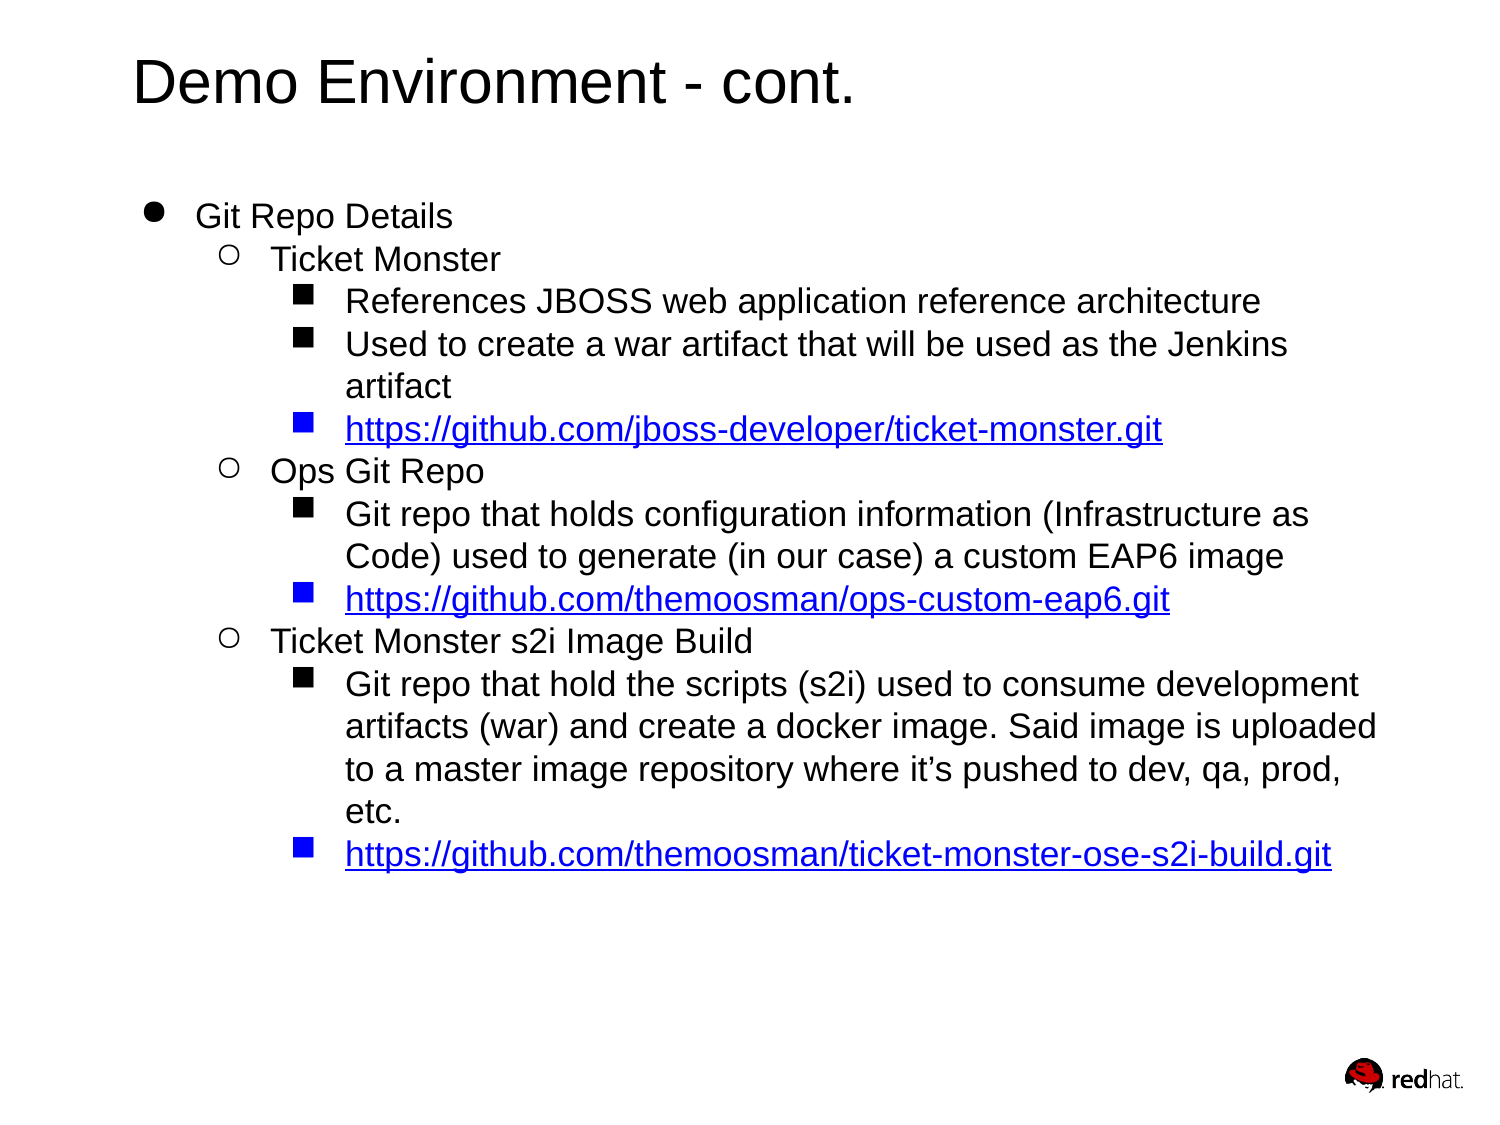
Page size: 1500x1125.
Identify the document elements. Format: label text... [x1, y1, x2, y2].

text_box Git Repo Details Ticket Monster References JBOSS web application reference architecture Used to create a war artifact that will be used as the Jenkins artifact https://github.com/jboss-developer/ticket-monster.git Ops Git Repo Git repo that holds configuration information (Infrastructure as Code) used to generate (in our case) a custom EAP6 image https://github.com/themoosman/ops-custom-eap6.git Ticket Monster s2i Image Build Git repo that hold the scripts (s2i) used to consume development artifacts (war) and create a docker image. Said image is uploaded to a master image repository where it’s pushed to dev, qa, prod, etc. https://github.com/themoosman/ticket-monster-ose-s2i-build.git [105, 178, 1408, 1013]
text_box Demo Environment - cont. [132, 18, 1408, 138]
picture [1345, 1058, 1463, 1097]
